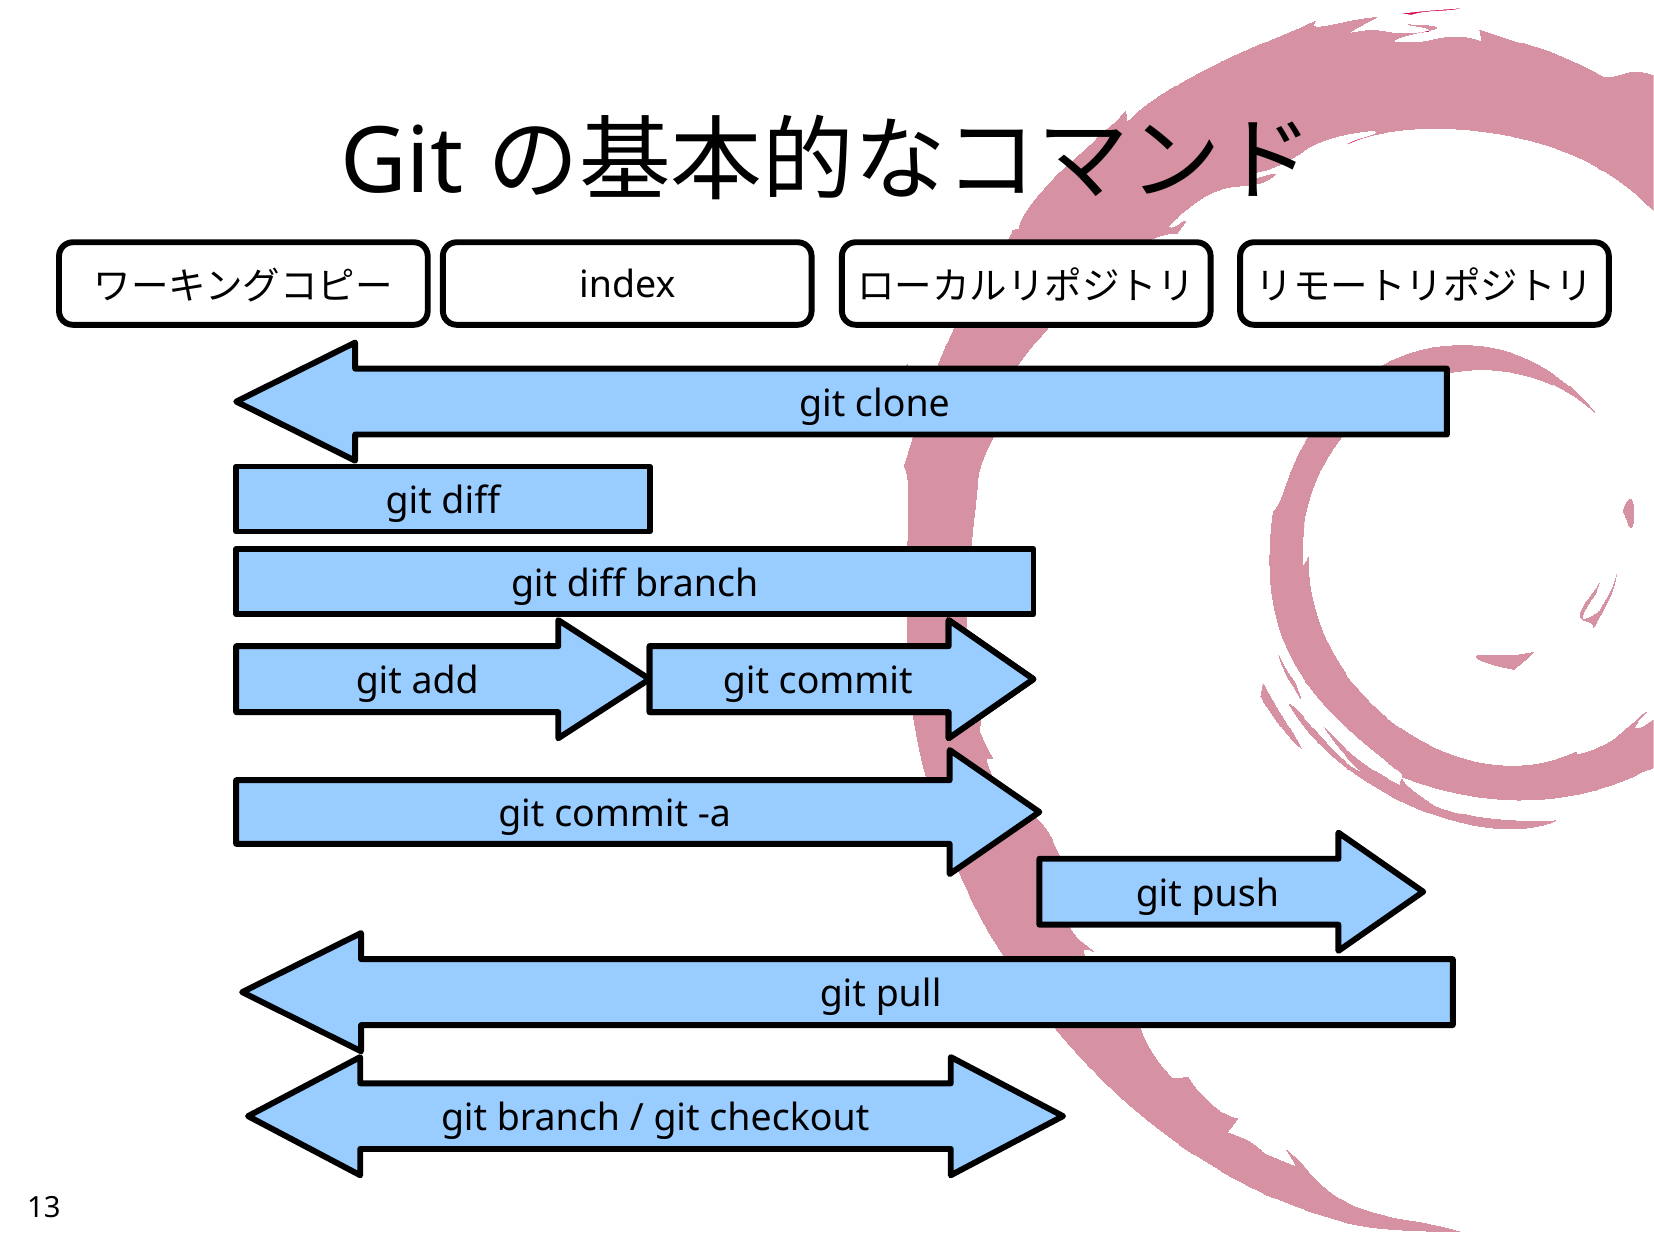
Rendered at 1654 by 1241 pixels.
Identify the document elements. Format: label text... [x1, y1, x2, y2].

text_box git branch / git checkout [248, 1057, 1064, 1176]
text_box ワーキングコピー [58, 242, 428, 325]
text_box git commit [649, 620, 1034, 739]
text_box ローカルリポジトリ [841, 242, 1211, 325]
text_box git commit -a [236, 750, 1040, 875]
picture [886, 0, 1654, 1241]
text_box git push [1039, 832, 1424, 951]
text_box git diff [236, 466, 650, 532]
text_box git add [236, 620, 649, 739]
text_box git pull [242, 933, 1453, 1052]
text_box git clone [236, 342, 1447, 461]
text_box git diff branch [236, 549, 1034, 615]
text_box index [442, 242, 812, 325]
title Git の基本的なコマンド [82, 49, 1571, 257]
text_box リモートリポジトリ [1240, 242, 1609, 325]
